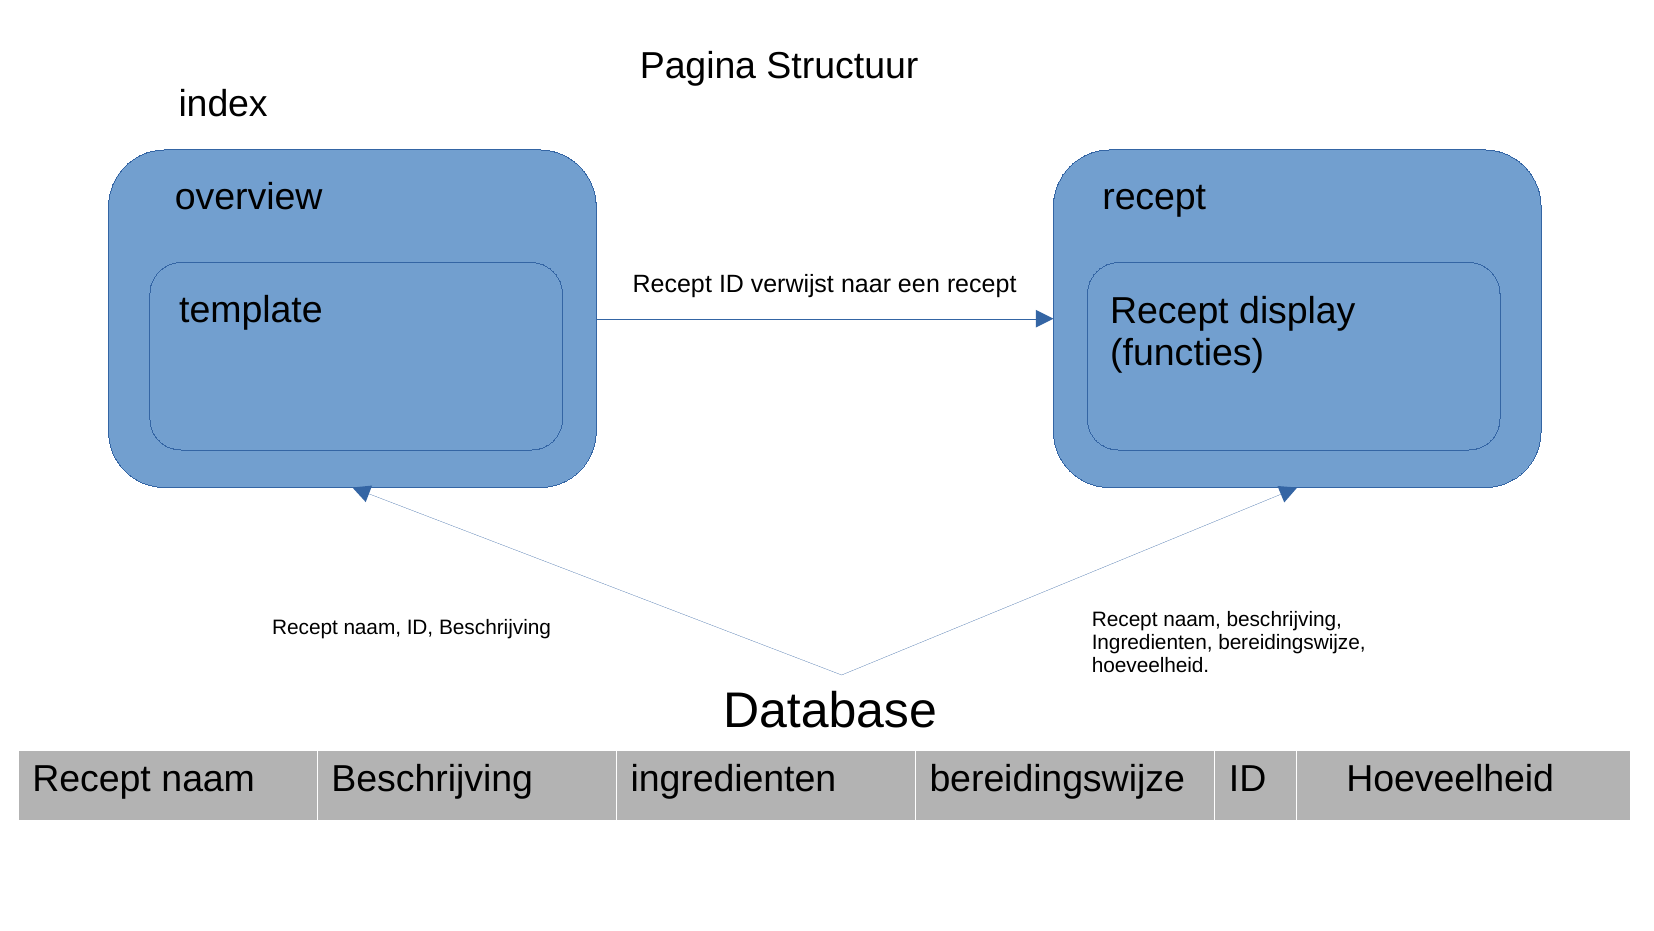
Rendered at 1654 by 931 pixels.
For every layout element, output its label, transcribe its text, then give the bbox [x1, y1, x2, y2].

text_box Recept ID verwijst naar een recept [617, 262, 1033, 306]
table_header bereidingswijze [916, 751, 1214, 820]
table_header Hoeveelheid [1297, 751, 1630, 820]
text_box Recept display (functies) [1095, 282, 1371, 382]
table_header Beschrijving [318, 751, 616, 820]
text_box recept [1087, 168, 1222, 226]
text_box template [164, 280, 338, 338]
text_box index [163, 75, 283, 132]
table_header ID [1215, 751, 1296, 820]
text_box Recept naam, ID, Beschrijving [257, 607, 566, 647]
text_box [108, 149, 597, 488]
text_box Pagina Structuur [625, 37, 934, 95]
text_box Recept naam, beschrijving, Ingredienten, bereidingswijze, hoeveelheid. [1077, 600, 1387, 685]
text_box [1053, 149, 1542, 488]
text_box Database [708, 675, 976, 746]
table_header ingredienten [617, 751, 915, 820]
text_box overview [160, 168, 338, 226]
table_header Recept naam [19, 751, 317, 820]
